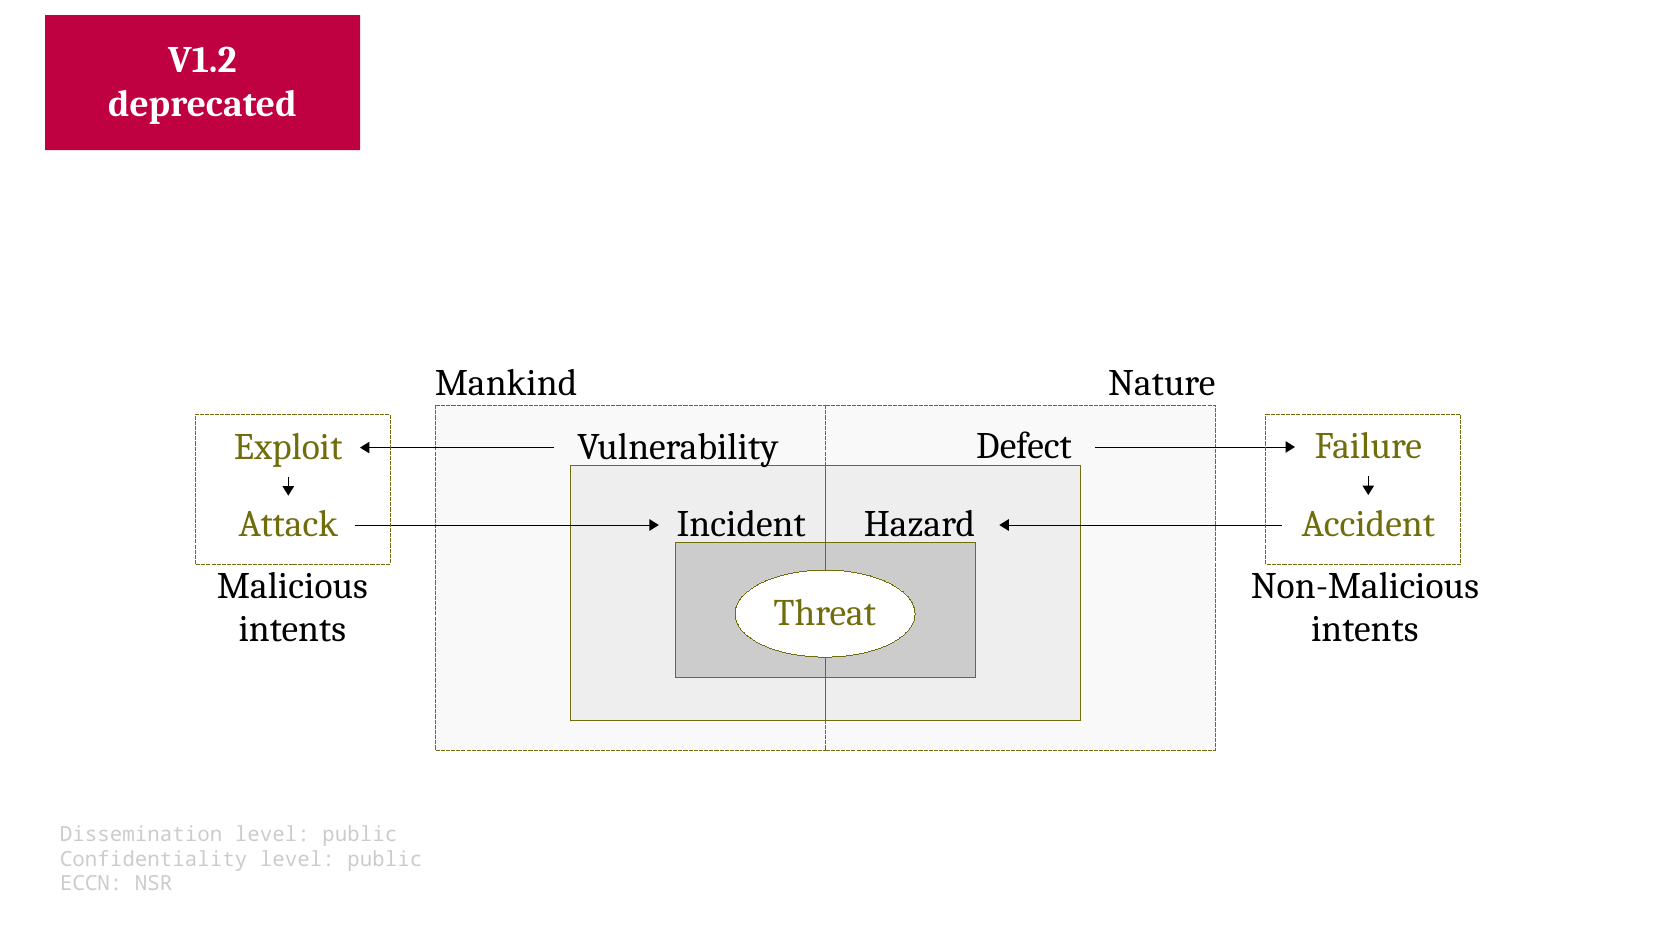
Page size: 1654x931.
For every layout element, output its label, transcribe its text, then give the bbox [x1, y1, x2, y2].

text_box Attack [222, 495, 355, 555]
text_box Accident [1281, 495, 1456, 556]
text_box Non-Malicious intents [1230, 557, 1501, 661]
text_box Nature [1093, 354, 1244, 414]
text_box Vulnerability [553, 418, 794, 477]
text_box Malicious intents [180, 557, 406, 661]
text_box Failure [1294, 417, 1442, 477]
text_box Mankind [420, 354, 601, 417]
text_box V1.2 deprecated [45, 15, 361, 151]
text_box Threat [735, 570, 916, 658]
text_box Dissemination level: public Confidentiality level: public ECCN: NSR [45, 815, 917, 903]
text_box [435, 405, 1216, 751]
text_box Hazard [840, 495, 1000, 556]
text_box Incident [658, 495, 824, 556]
text_box Defect [961, 417, 1096, 477]
text_box Exploit [216, 418, 361, 478]
